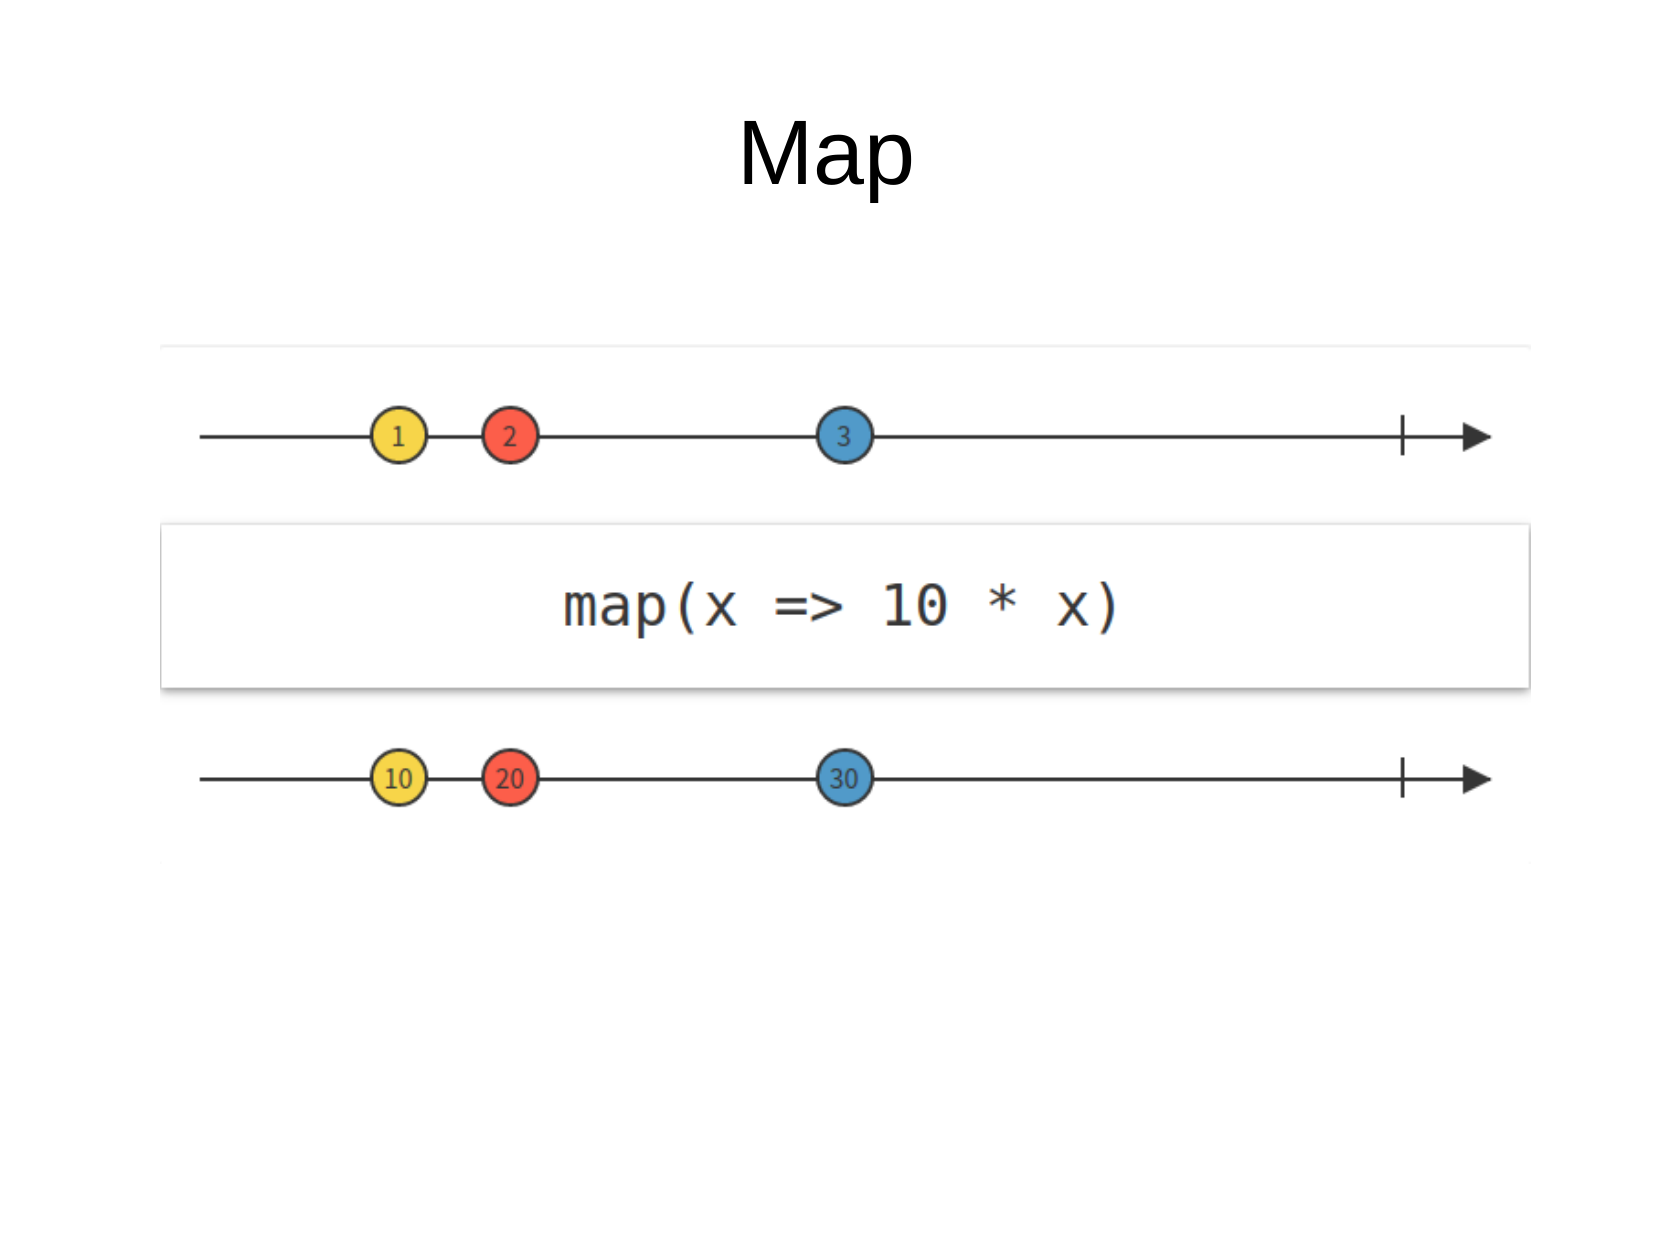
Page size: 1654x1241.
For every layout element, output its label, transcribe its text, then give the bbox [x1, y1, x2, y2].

picture [160, 344, 1531, 864]
title Map [82, 49, 1571, 257]
